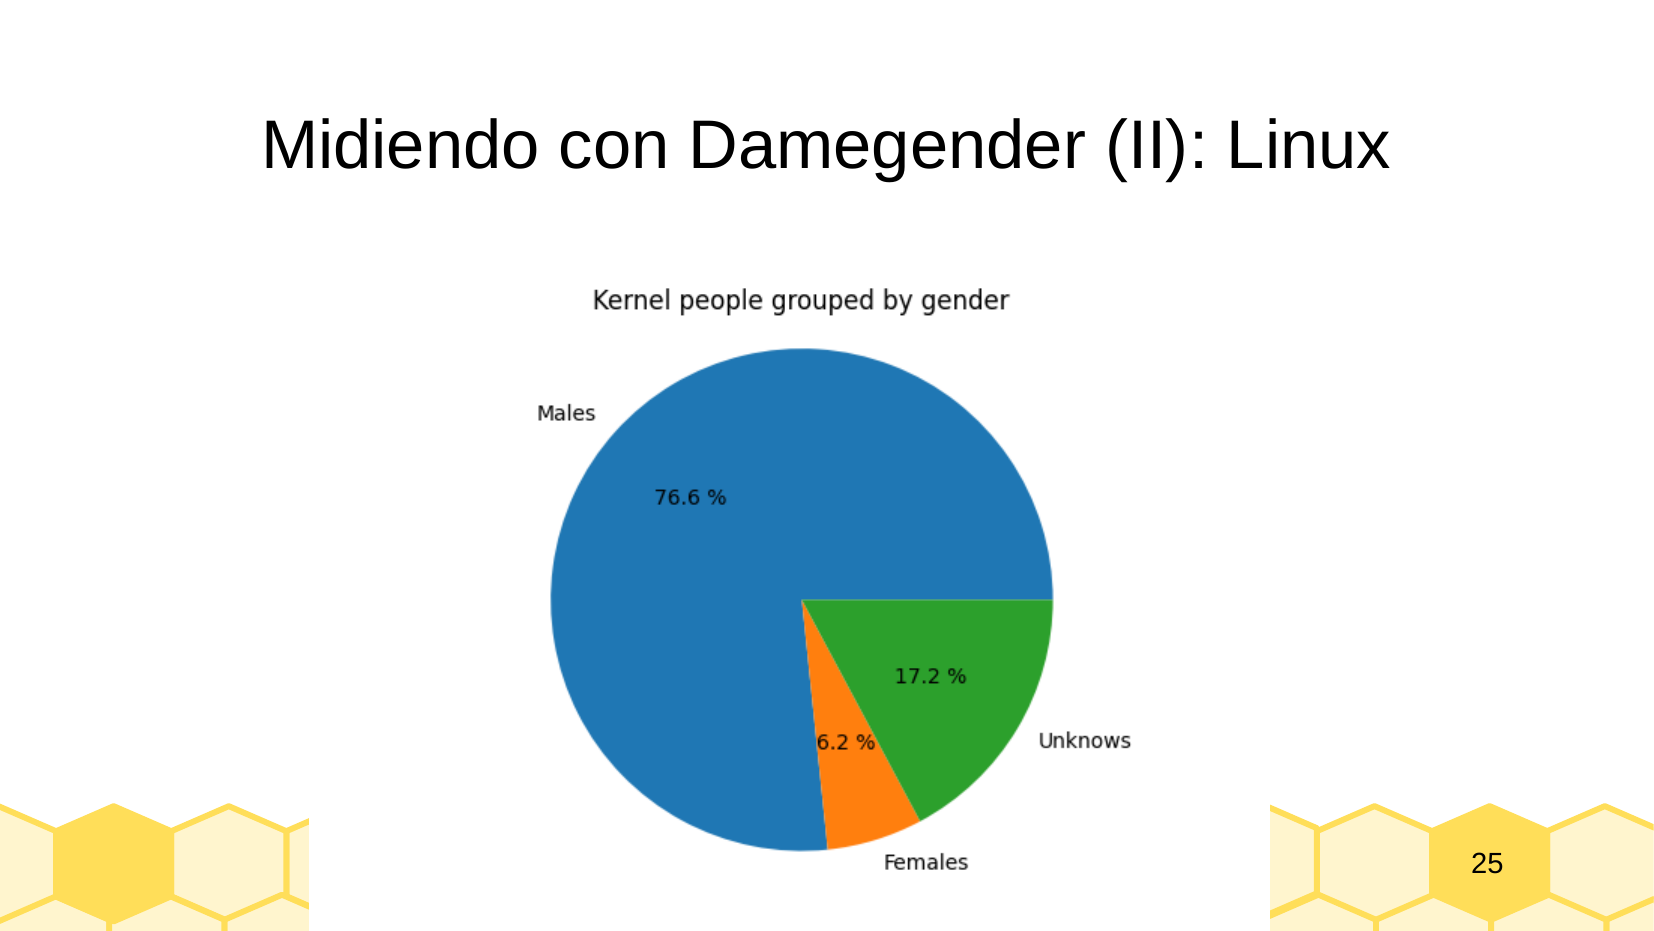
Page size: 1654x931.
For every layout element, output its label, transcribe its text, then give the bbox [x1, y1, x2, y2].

picture [309, 236, 1270, 931]
title Midiendo con Damegender (II): Linux [88, 70, 1565, 219]
